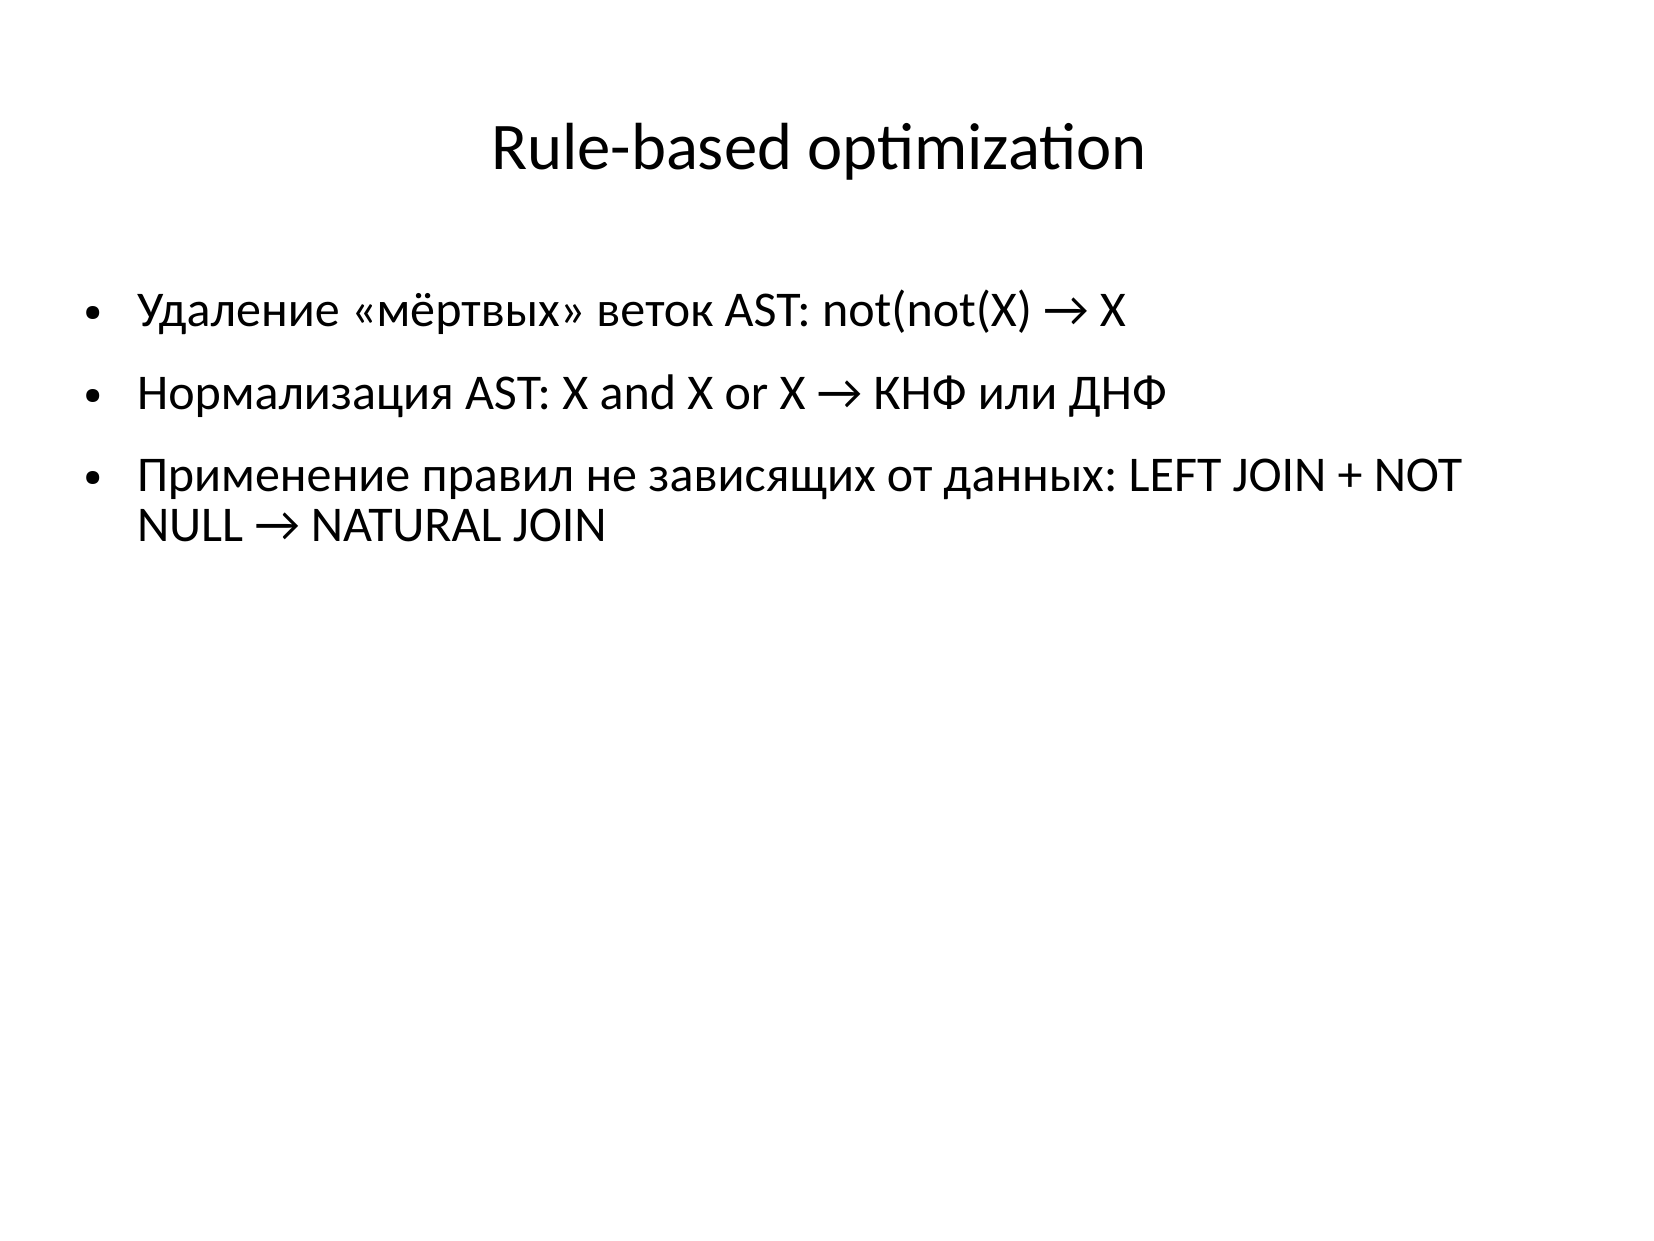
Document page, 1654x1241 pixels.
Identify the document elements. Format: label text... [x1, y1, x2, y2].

list Удаление «мёртвых» веток AST: not(not(X) → X Нормализация AST: X and X or X → КНФ или ДНФ Применение правил не зависящих от данных: LEFT JOIN + NOT NULL → NATURAL JOIN [66, 289, 1555, 1108]
title Rule-based optimization [82, 49, 1571, 257]
